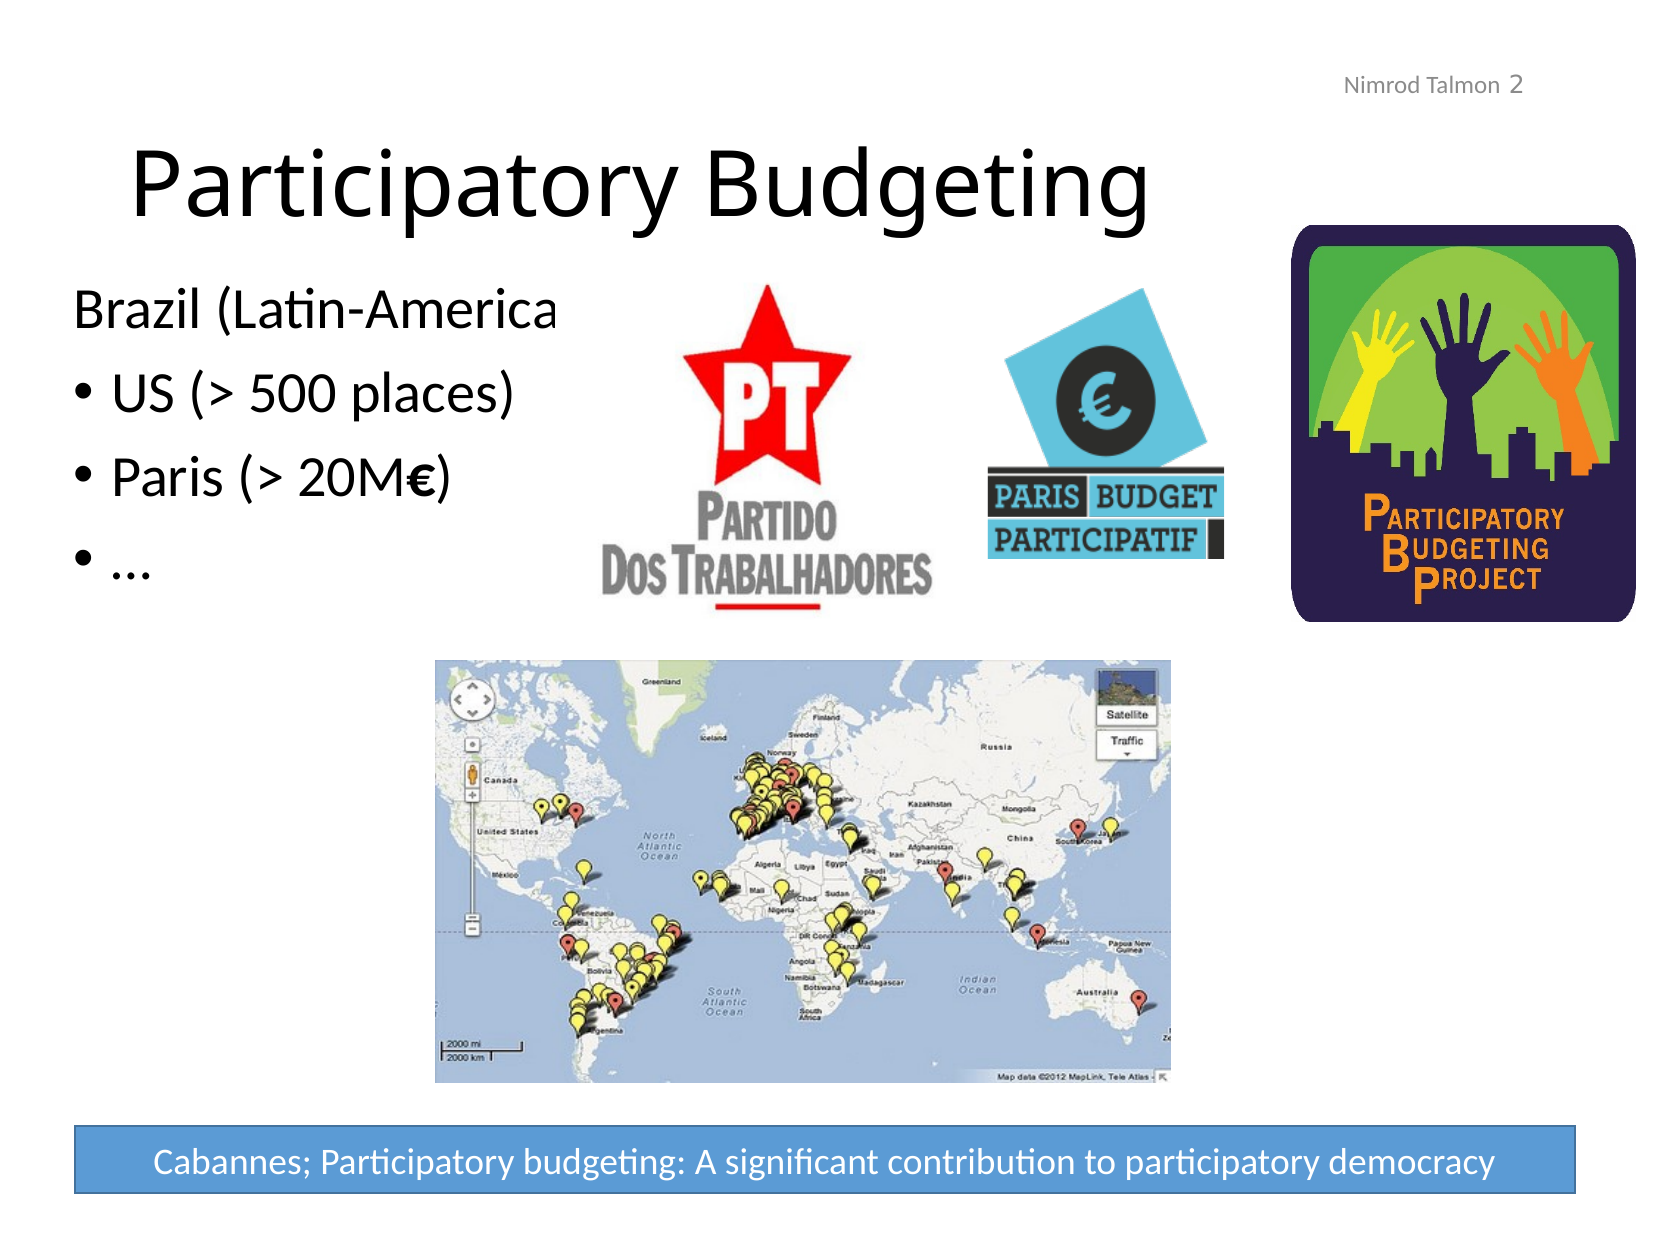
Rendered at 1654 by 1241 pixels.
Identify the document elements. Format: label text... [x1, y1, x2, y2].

title Participatory Budgeting [113, 66, 1540, 307]
text_box Cabannes; Participatory budgeting: A significant contribution to participatory democracy [75, 1126, 1576, 1193]
text_box <number> Nimrod Talmon [1167, 64, 1540, 103]
picture [555, 263, 1228, 633]
picture [435, 660, 1171, 1083]
text_box Brazil (Latin-America) US (> 500 places) Paris (> 20M€) … [58, 270, 555, 631]
picture [1291, 225, 1636, 622]
